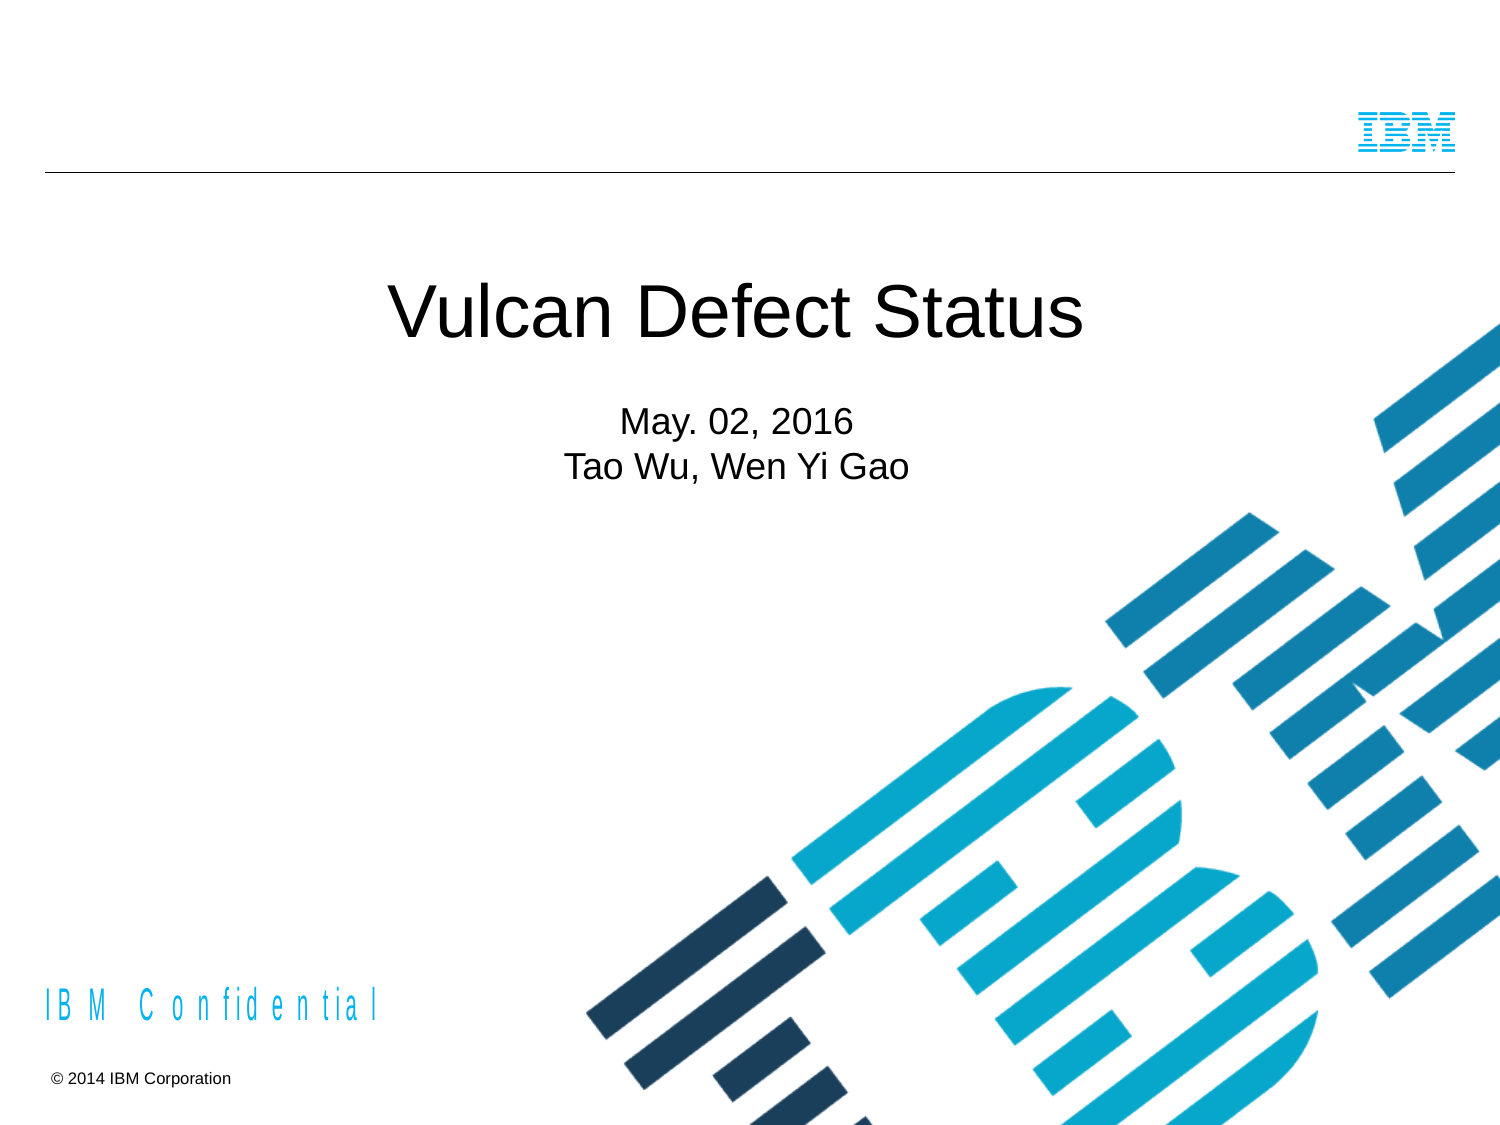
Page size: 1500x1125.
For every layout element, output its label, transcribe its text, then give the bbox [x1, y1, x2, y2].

title Vulcan Defect Status May. 02, 2016 Tao Wu, Wen Yi Gao [22, 196, 1416, 554]
picture [29, 972, 400, 1040]
picture [1358, 112, 1455, 152]
picture [585, 308, 1500, 1125]
